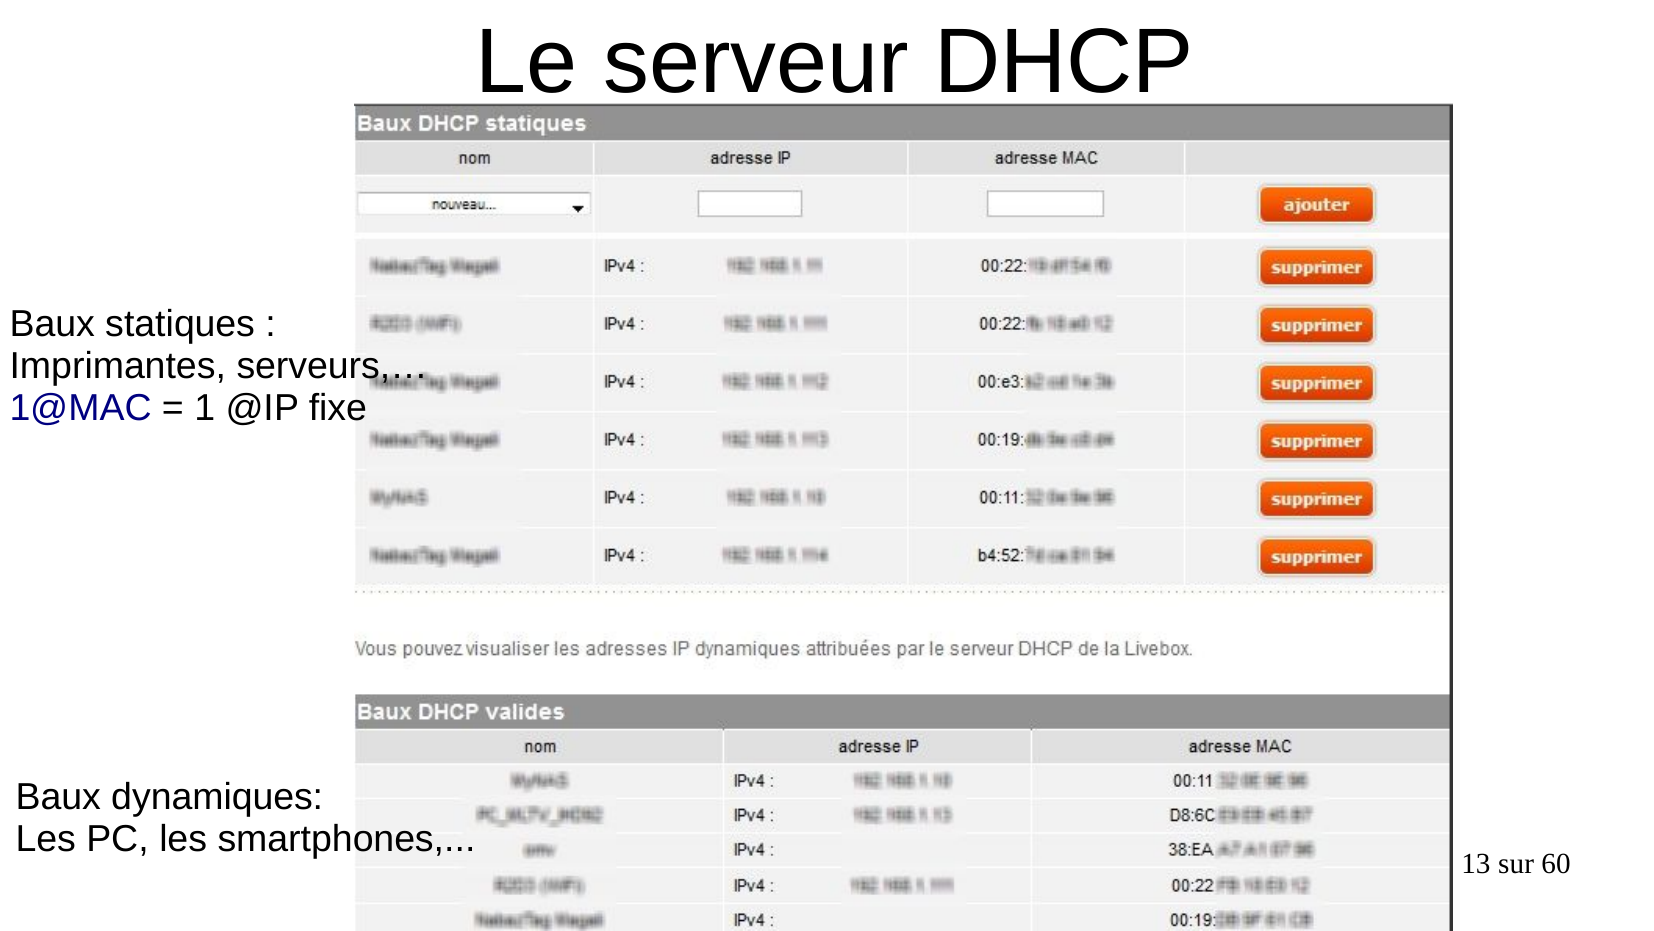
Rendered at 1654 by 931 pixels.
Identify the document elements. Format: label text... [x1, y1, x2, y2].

title Le serveur DHCP [91, 0, 1580, 139]
text_box Baux dynamiques: Les PC, les smartphones,... [0, 767, 491, 867]
text_box Baux statiques : Imprimantes, serveurs,… 1@MAC = 1 @IP fixe [0, 295, 443, 437]
picture [354, 103, 1453, 931]
